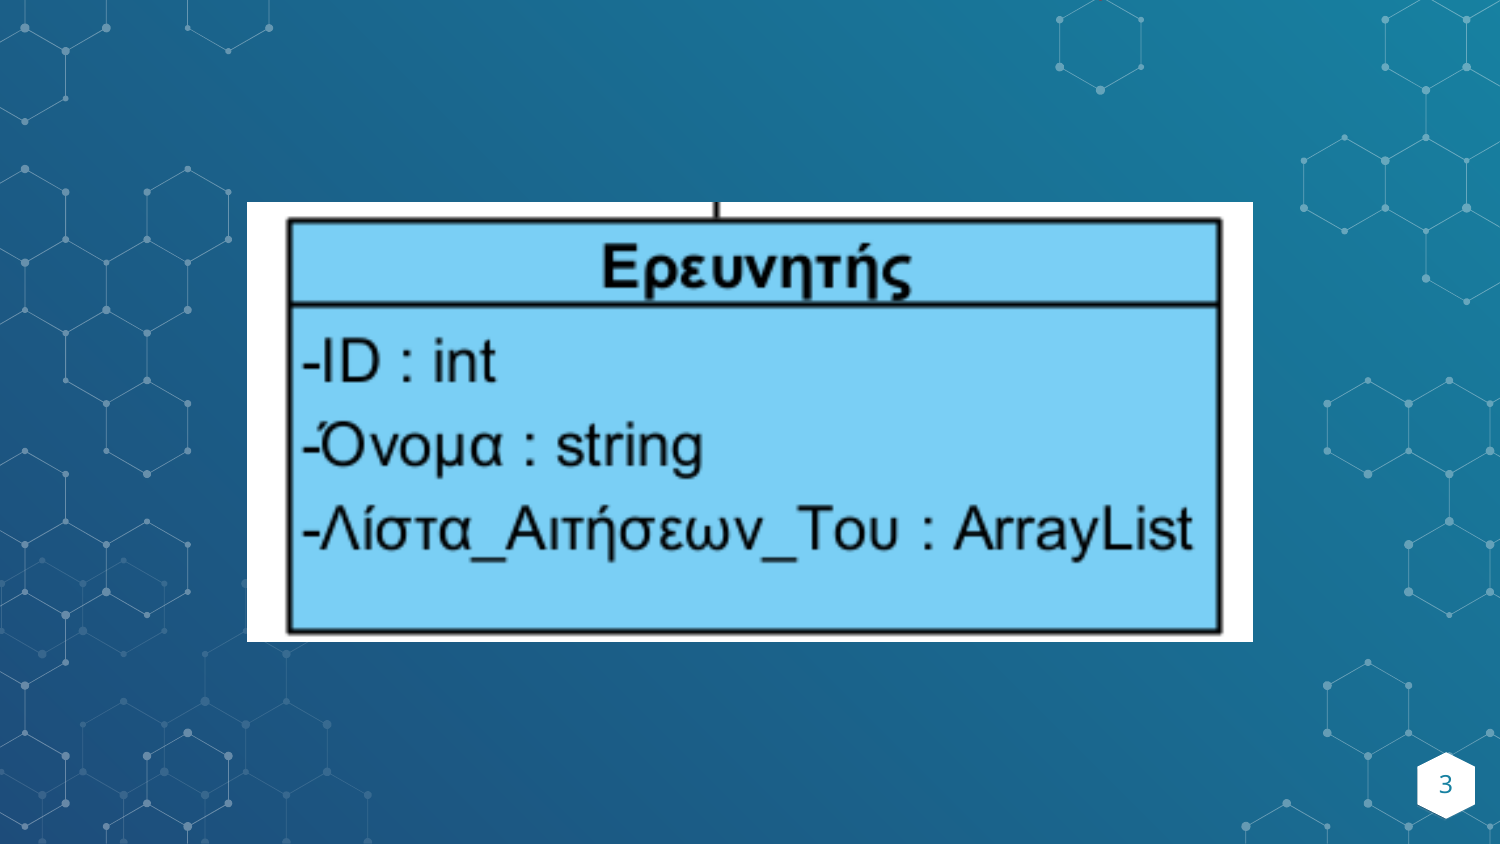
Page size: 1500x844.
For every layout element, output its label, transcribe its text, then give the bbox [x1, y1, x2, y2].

picture [247, 202, 1253, 642]
slide_number <αριθμός> [1417, 752, 1475, 819]
